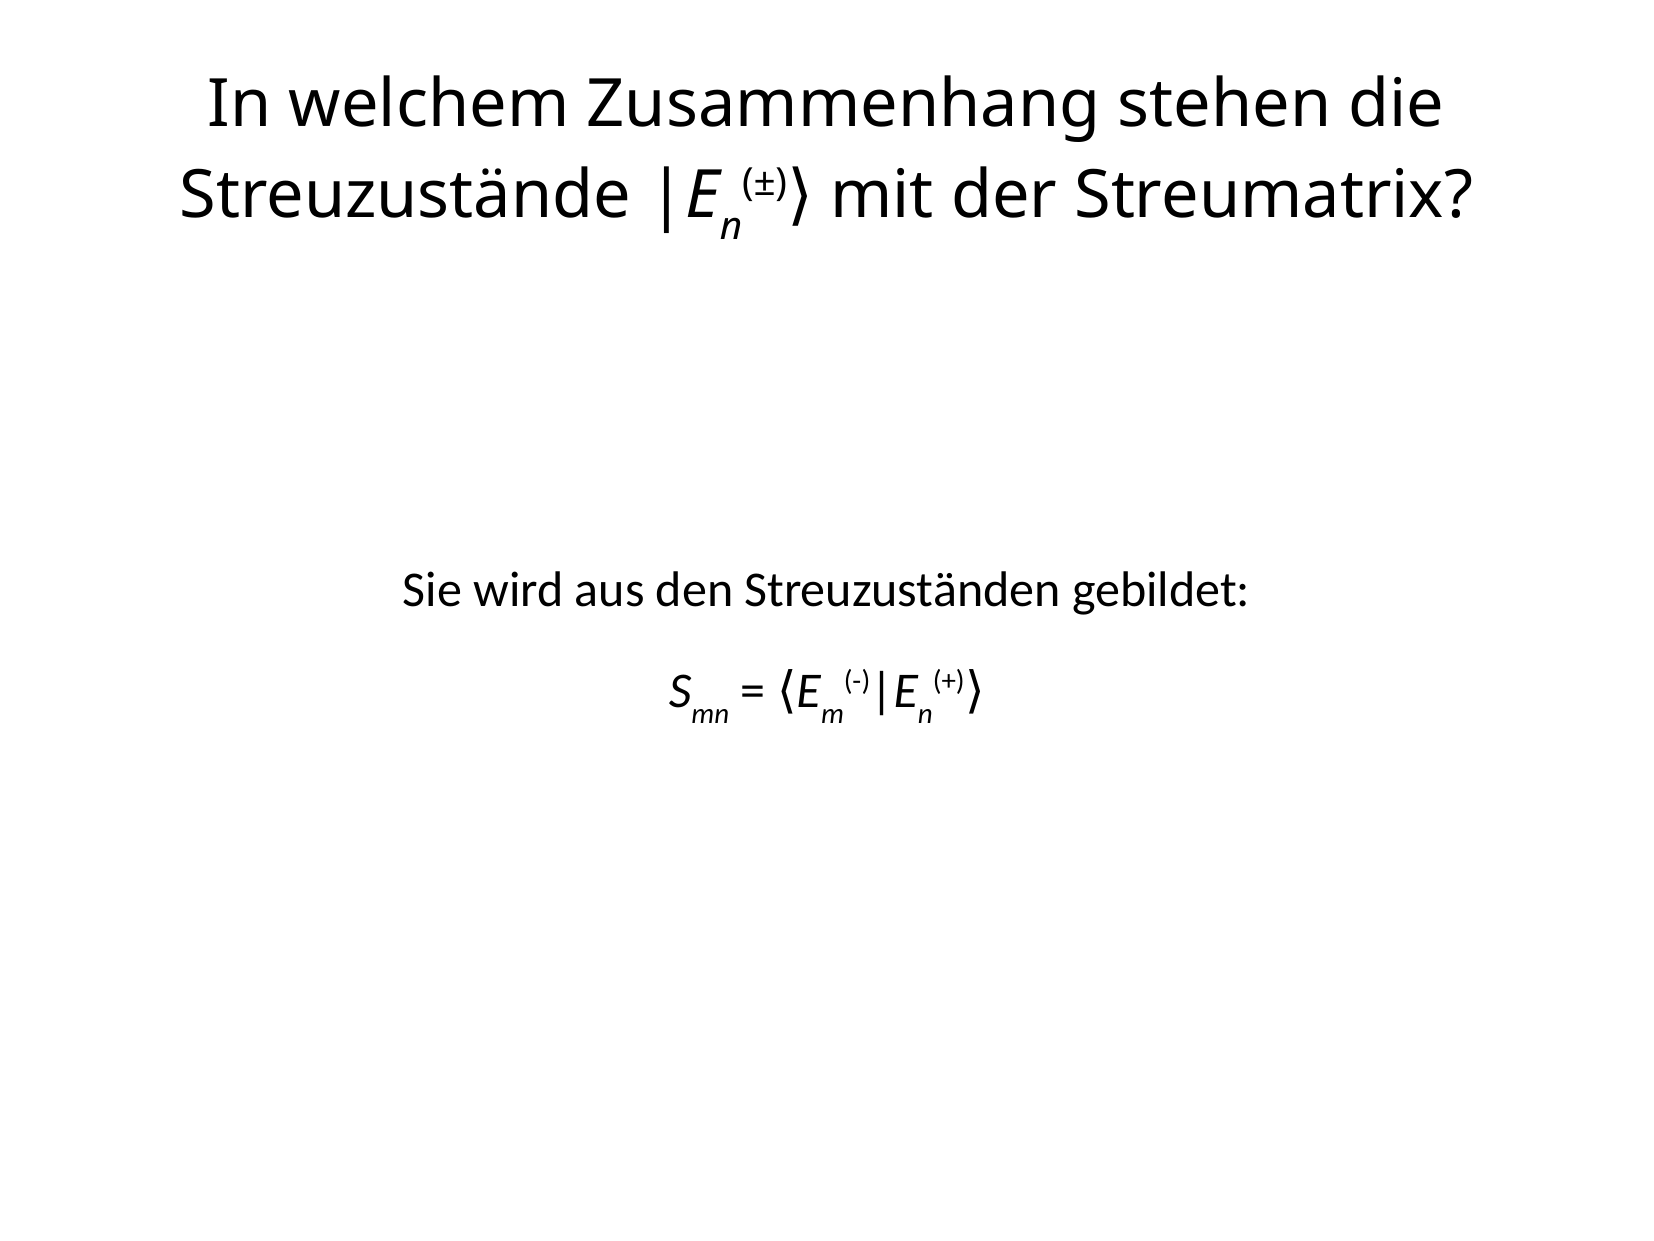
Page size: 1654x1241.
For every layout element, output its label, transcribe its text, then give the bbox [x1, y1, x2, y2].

title In welchem Zusammenhang stehen die Streuzustände |En(±)⟩ mit der Streumatrix? [82, 49, 1571, 257]
subtitle Sie wird aus den Streuzuständen gebildet: Smn = ⟨Em(-)|En(+)⟩ [82, 290, 1571, 1010]
